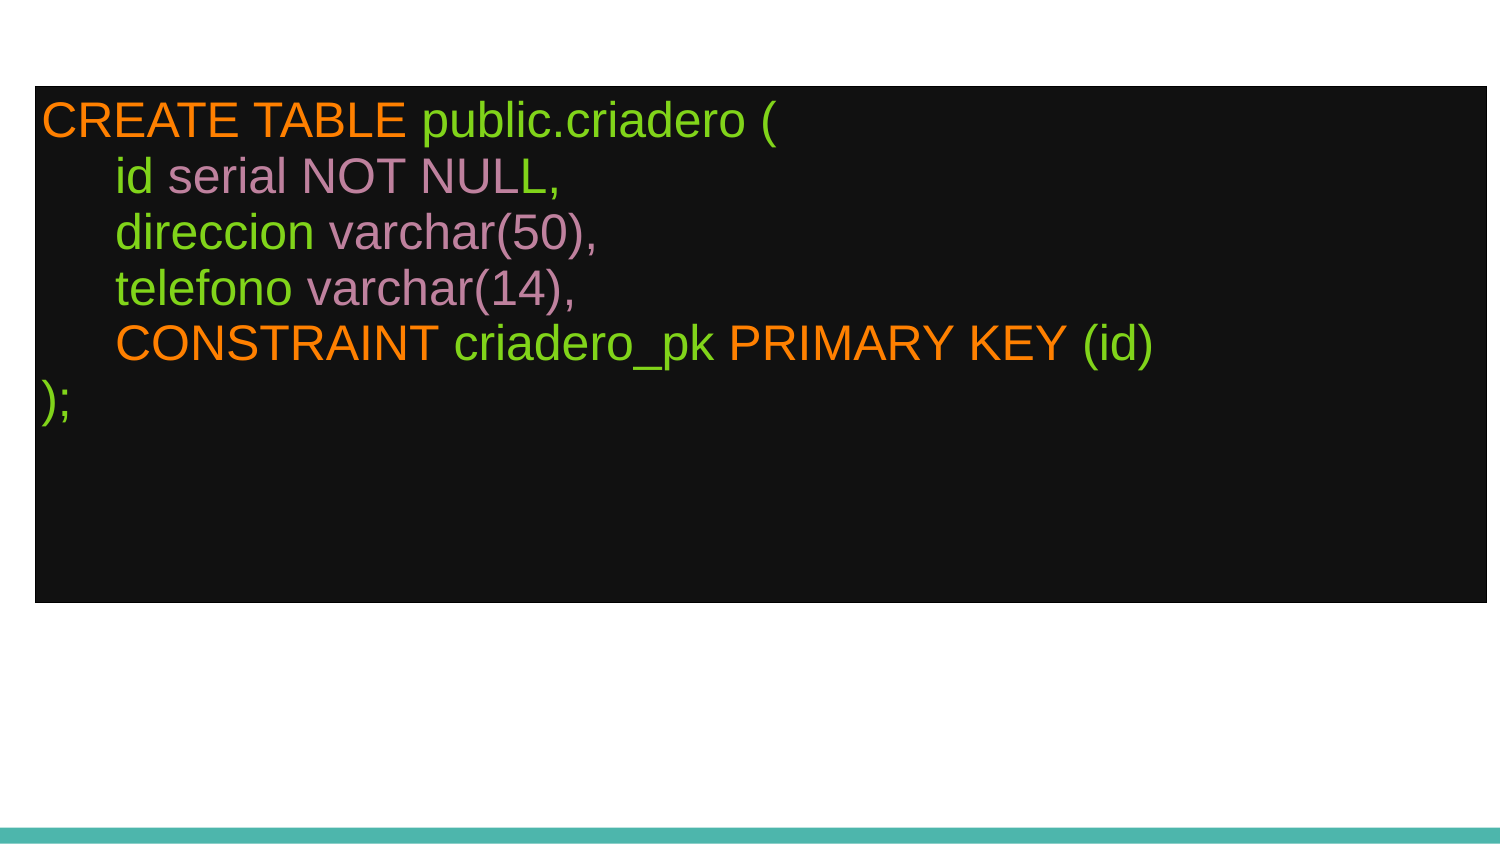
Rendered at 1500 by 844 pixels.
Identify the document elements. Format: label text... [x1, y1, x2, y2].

table_header CREATE TABLE public.criadero ( id serial NOT NULL, direccion varchar(50), telefono varchar(14), CONSTRAINT criadero_pk PRIMARY KEY (id) ); [36, 87, 1486, 602]
